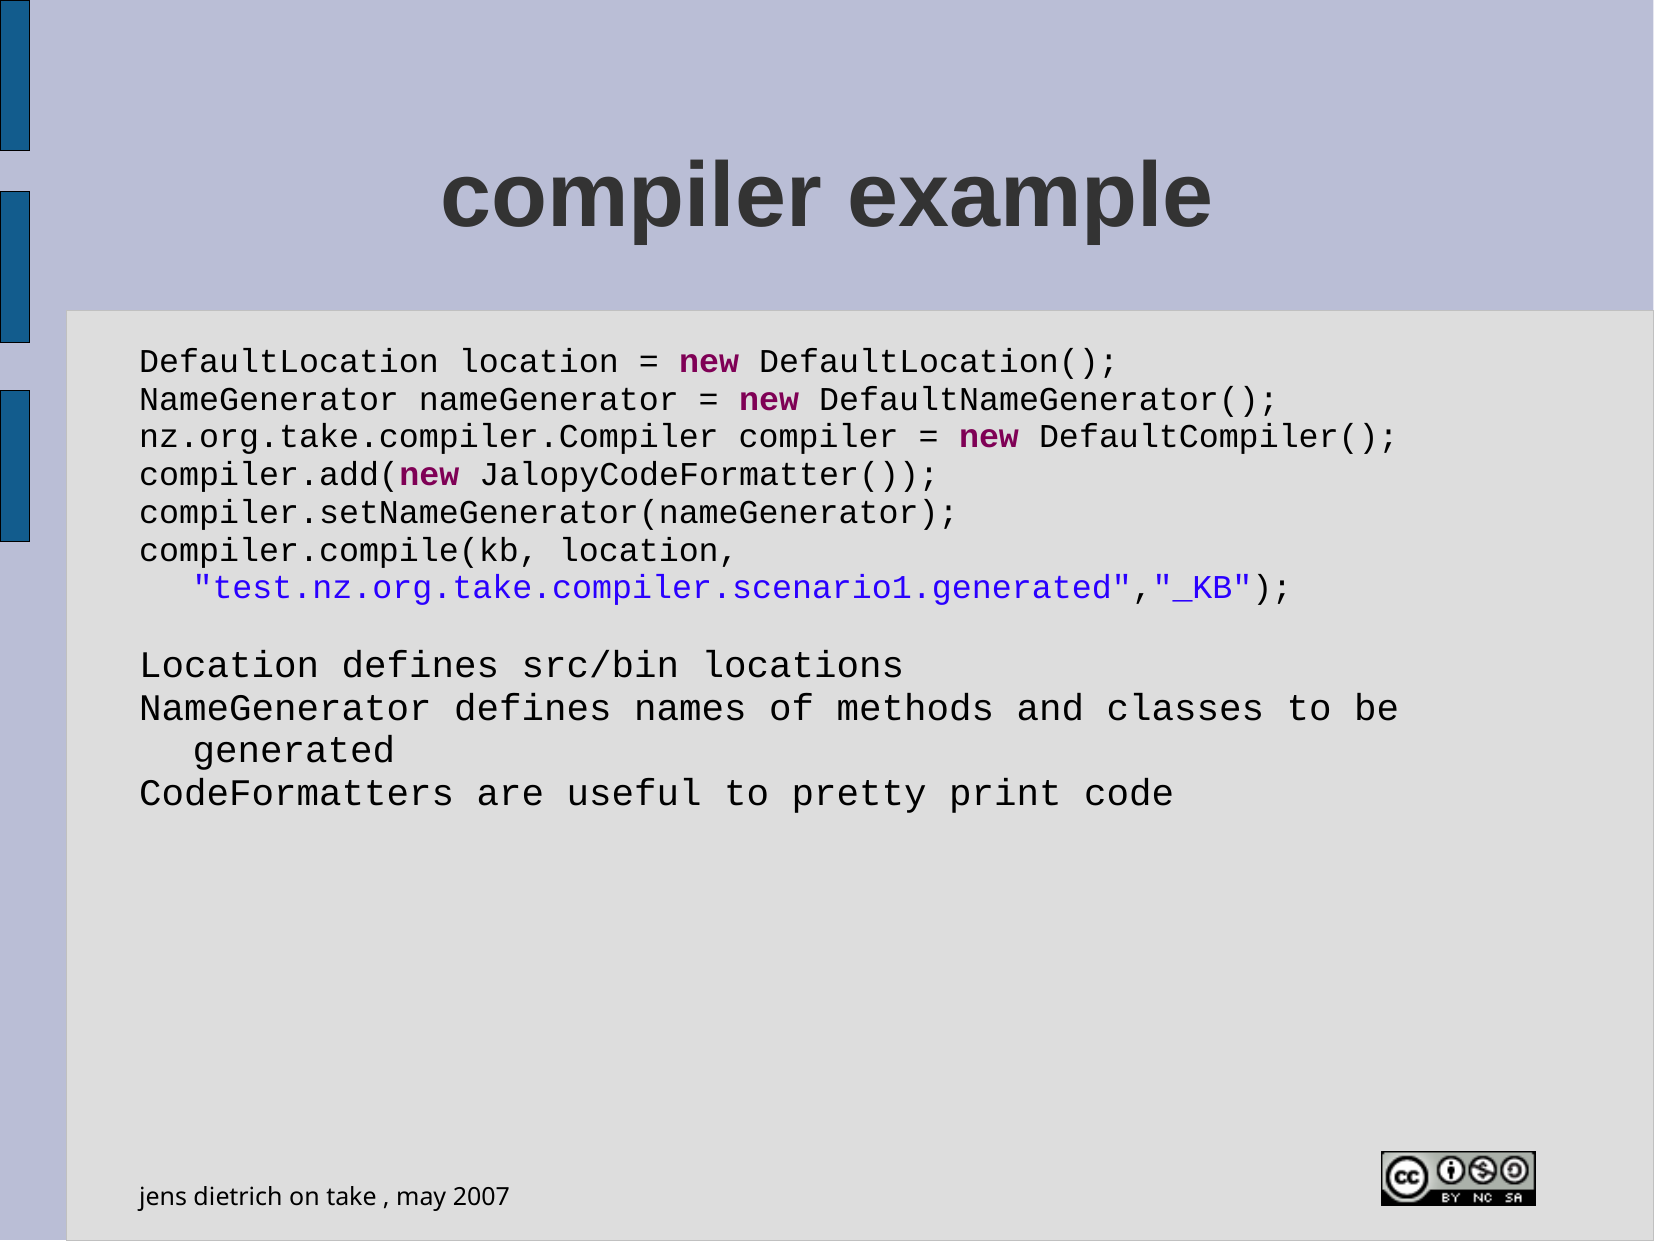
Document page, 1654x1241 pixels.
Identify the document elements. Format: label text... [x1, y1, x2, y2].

list DefaultLocation location = new DefaultLocation(); NameGenerator nameGenerator = new DefaultNameGenerator(); nz.org.take.compiler.Compiler compiler = new DefaultCompiler(); compiler.add(new JalopyCodeFormatter()); compiler.setNameGenerator(nameGenerator); compiler.compile(kb, location, "test.nz.org.take.compiler.scenario1.generated","_KB"); Location defines src/bin locations NameGenerator defines names of methods and classes to be generated CodeFormatters are useful to pretty print code [121, 344, 1534, 1127]
picture [1381, 1151, 1536, 1206]
title compiler example [121, 91, 1534, 299]
